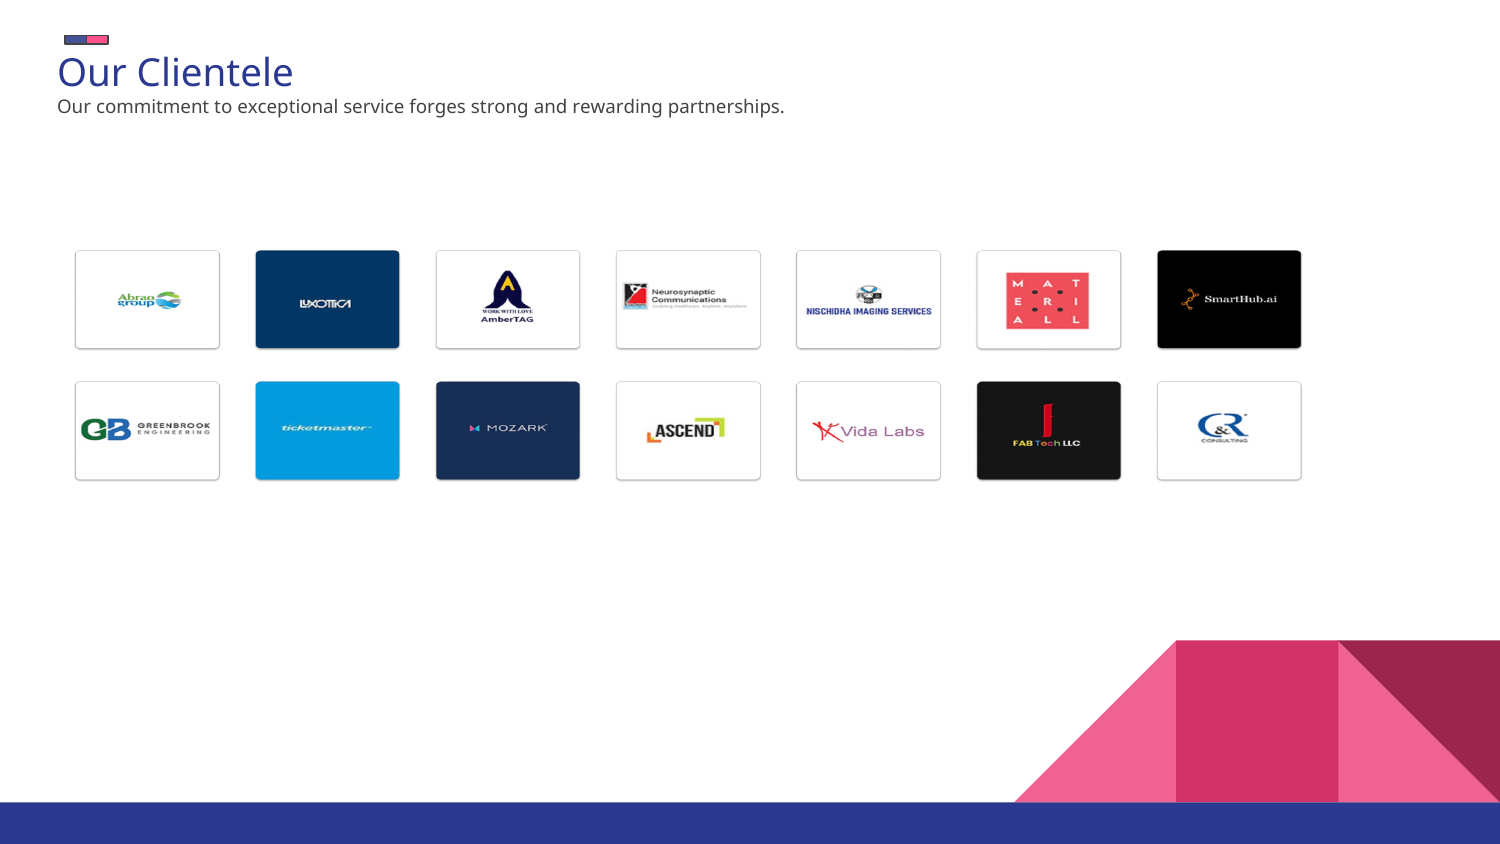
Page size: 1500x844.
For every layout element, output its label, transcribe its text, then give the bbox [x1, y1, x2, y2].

text_box [87, 36, 107, 43]
title Our Clientele Our commitment to exceptional service forges strong and rewarding partnerships. [42, 26, 968, 132]
text_box [66, 36, 86, 43]
picture [3, 198, 1380, 629]
